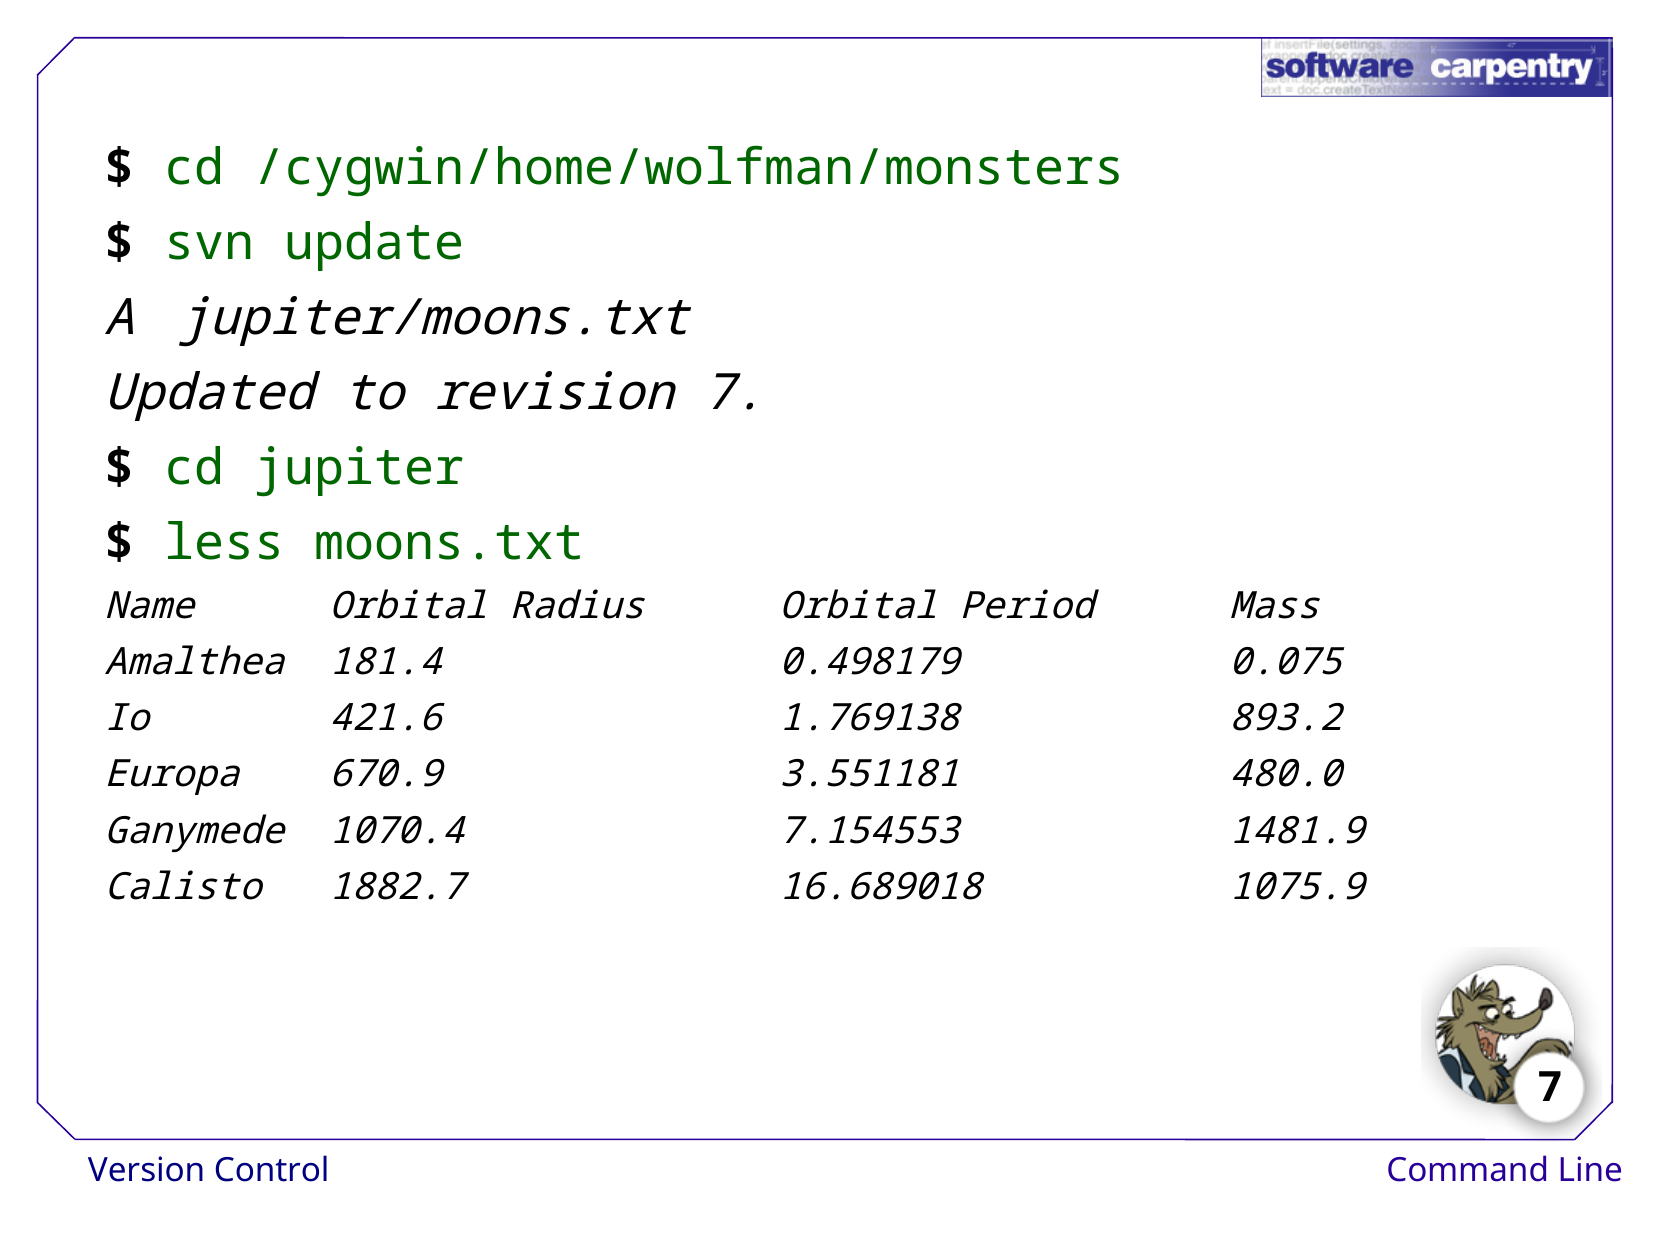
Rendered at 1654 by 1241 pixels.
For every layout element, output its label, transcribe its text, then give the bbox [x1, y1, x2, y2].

text_box 7 [1505, 1057, 1595, 1119]
picture [1421, 947, 1602, 1142]
picture [1261, 39, 1613, 97]
text_box $ cd /cygwin/home/wolfman/monsters $ svn update A jupiter/moons.txt Updated to revision 7. $ cd jupiter $ less moons.txt Name Orbital Radius Orbital Period Mass Amalthea 181.4 0.498179 0.075 Io 421.6 1.769138 893.2 Europa 670.9 3.551181 480.0 Ganymede 1070.4 7.154553 1481.9 Calisto 1882.7 16.689018 1075.9 [89, 112, 1572, 1036]
